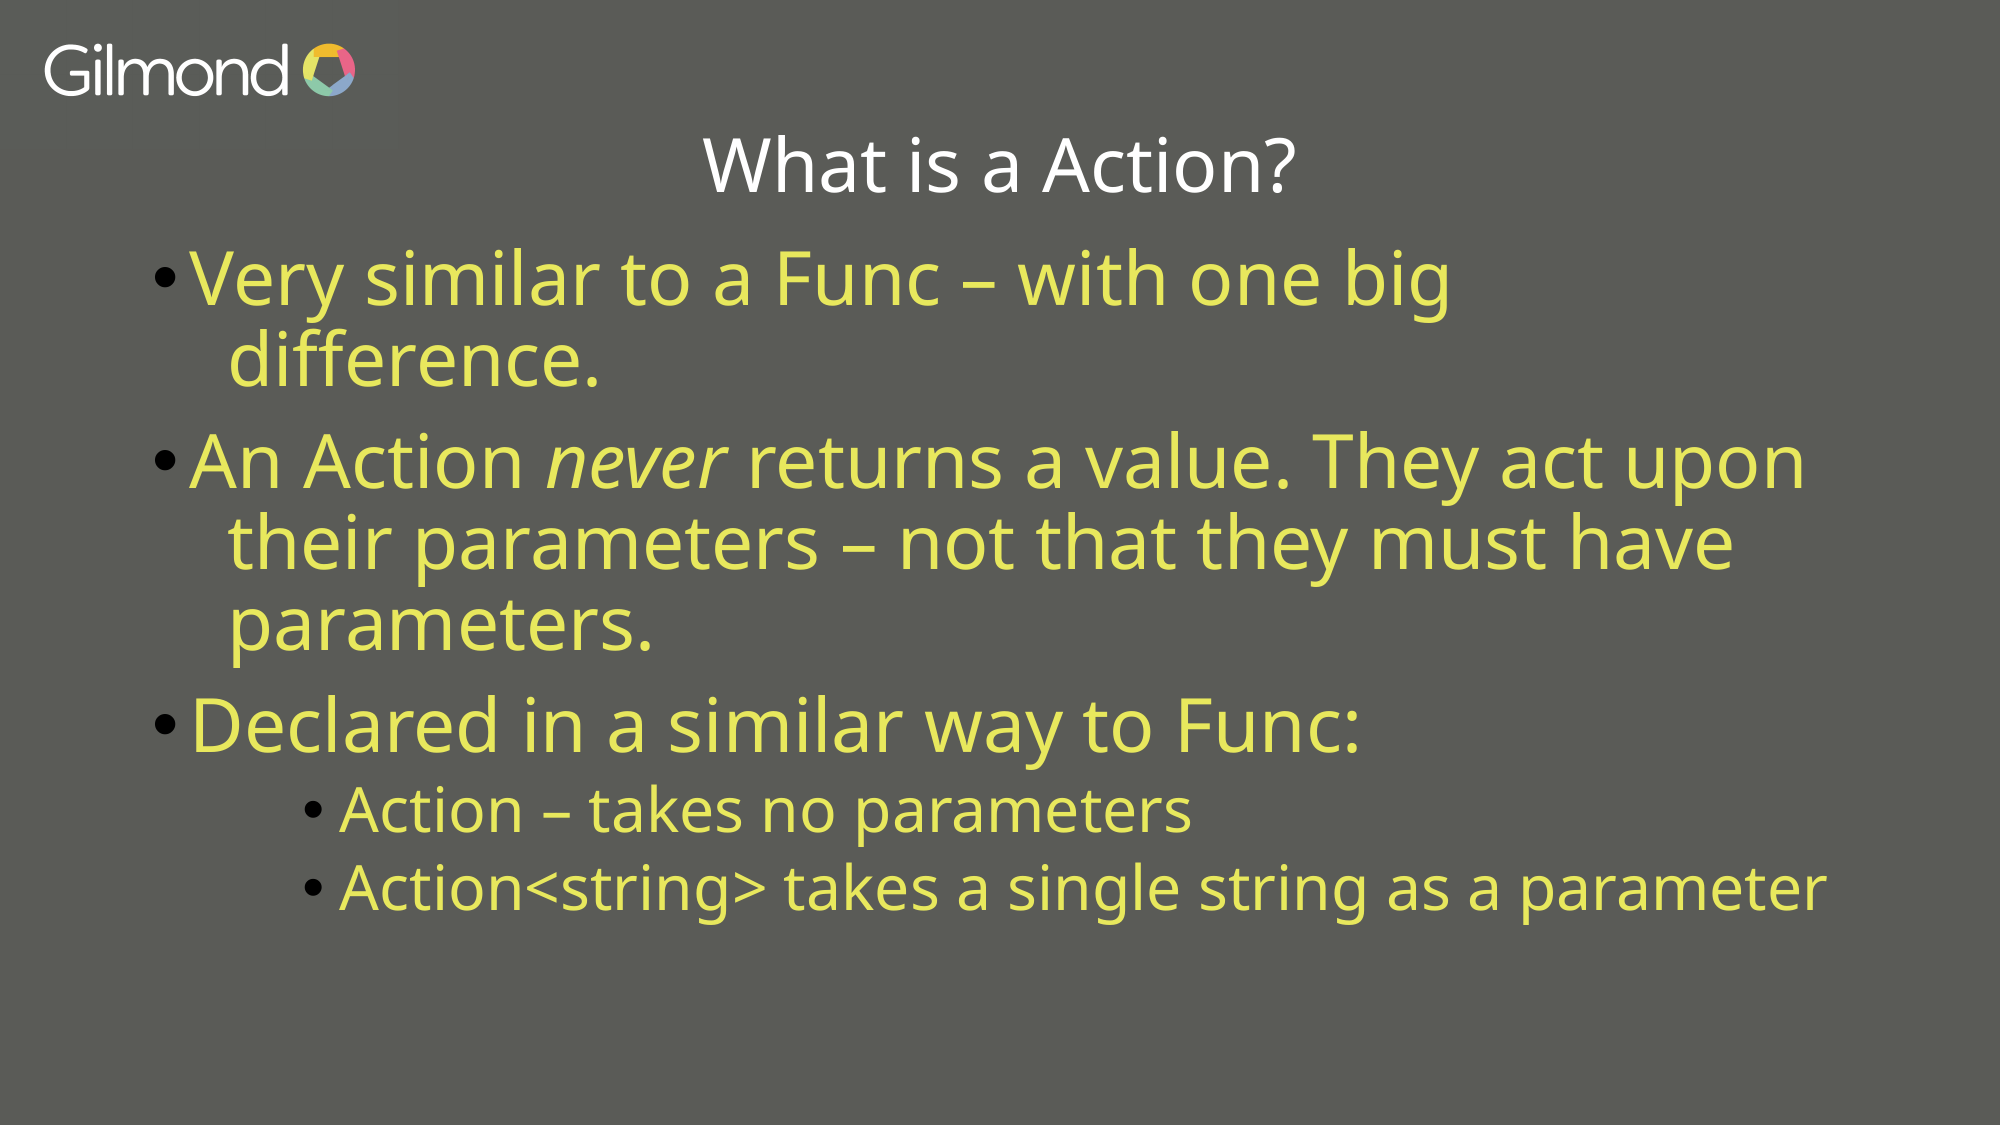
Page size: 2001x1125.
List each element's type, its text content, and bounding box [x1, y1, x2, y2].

picture [0, 0, 399, 149]
list Very similar to a Func – with one big difference. An Action never returns a value. They act upon their parameters – not that they must have parameters. Declared in a similar way to Func: Action – takes no parameters Action<string> takes a single string as a parameter [137, 233, 1863, 1053]
title What is a Action? [137, 59, 1863, 233]
